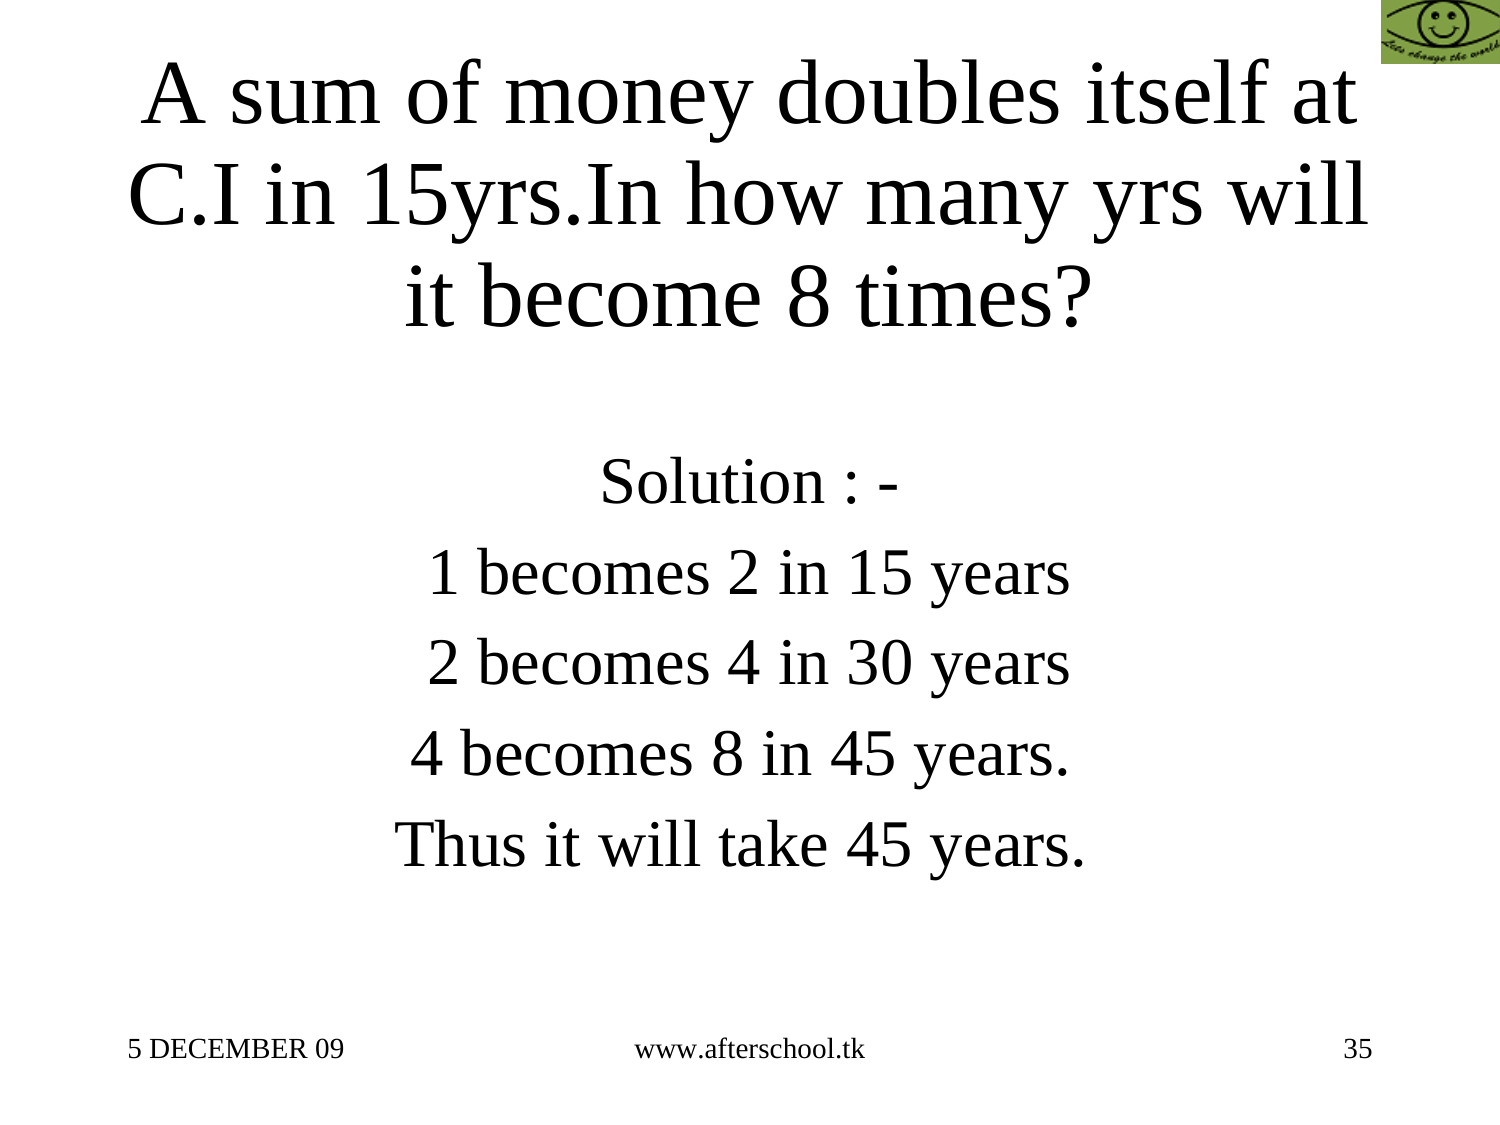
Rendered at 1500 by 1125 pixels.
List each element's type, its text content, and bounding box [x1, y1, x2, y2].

subtitle Solution : - 1 becomes 2 in 15 years 2 becomes 4 in 30 years 4 becomes 8 in 45 years. Thus it will take 45 years. [112, 332, 1388, 993]
title A sum of money doubles itself at C.I in 15yrs.In how many yrs will it become 8 times? [112, 41, 1388, 332]
picture [1381, 0, 1500, 64]
